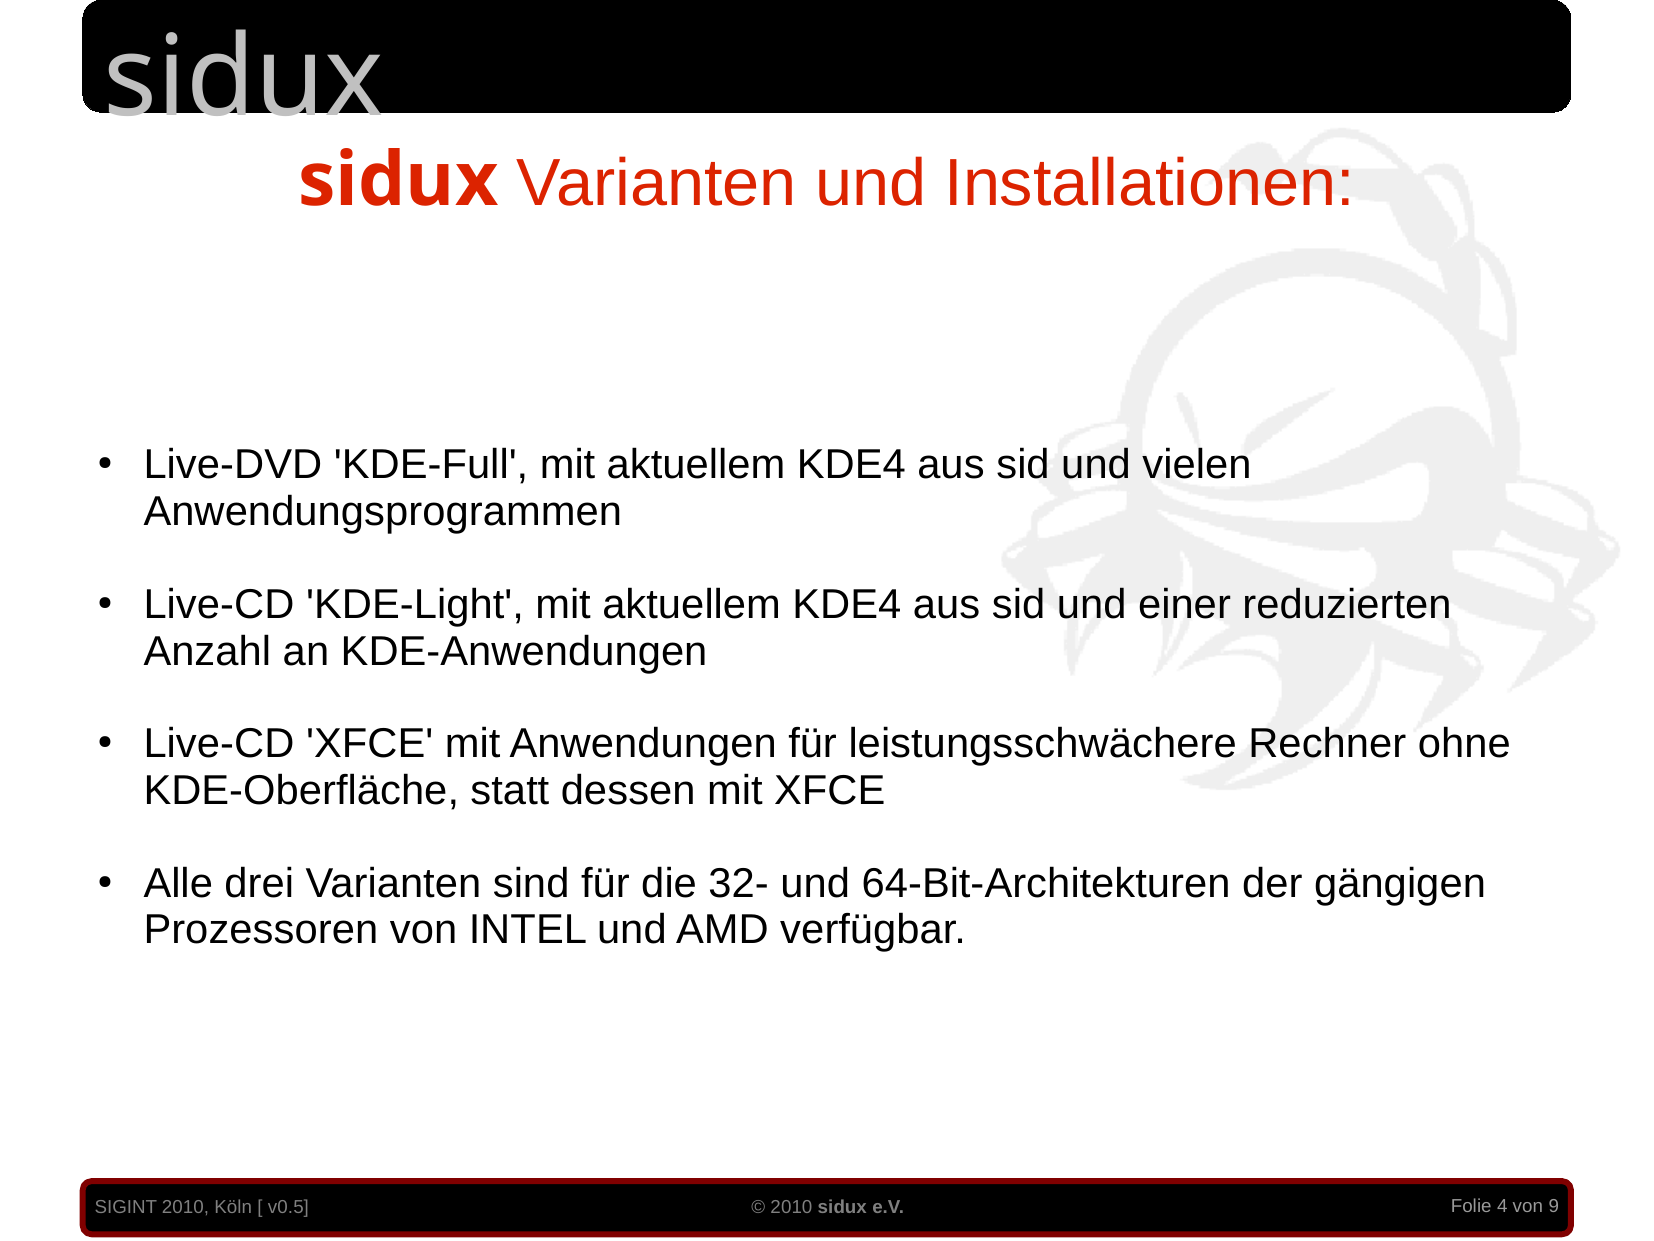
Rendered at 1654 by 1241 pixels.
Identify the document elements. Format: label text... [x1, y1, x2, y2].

text_box Live-DVD 'KDE-Full', mit aktuellem KDE4 aus sid und vielen Anwendungsprogrammen Live-CD 'KDE-Light', mit aktuellem KDE4 aus sid und einer reduzierten Anzahl an KDE-Anwendungen Live-CD 'XFCE' mit Anwendungen für leistungsschwächere Rechner ohne KDE-Oberfläche, statt dessen mit XFCE Alle drei Varianten sind für die 32- und 64-Bit-Architekturen der gängigen Prozessoren von INTEL und AMD verfügbar. [82, 224, 1573, 1170]
text_box sidux Varianten und Installationen: [88, 118, 1565, 211]
picture [997, 122, 1625, 798]
